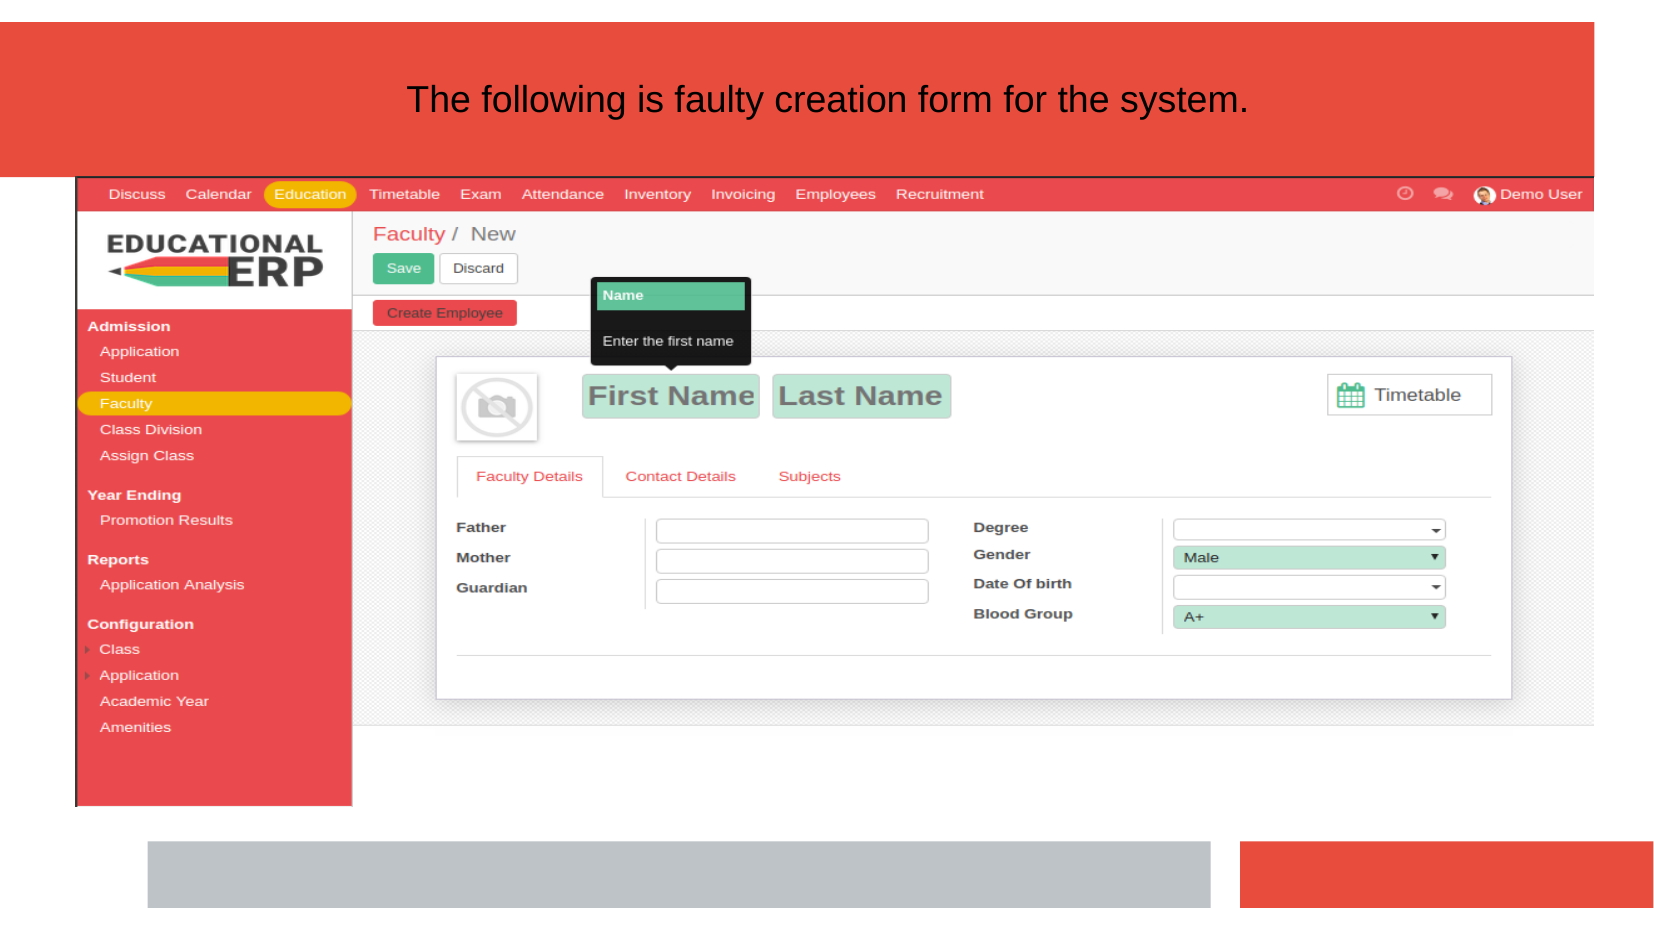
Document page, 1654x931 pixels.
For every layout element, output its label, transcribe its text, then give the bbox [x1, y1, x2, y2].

picture [75, 176, 1594, 807]
text_box The following is faulty creation form for the system. [391, 71, 1265, 129]
